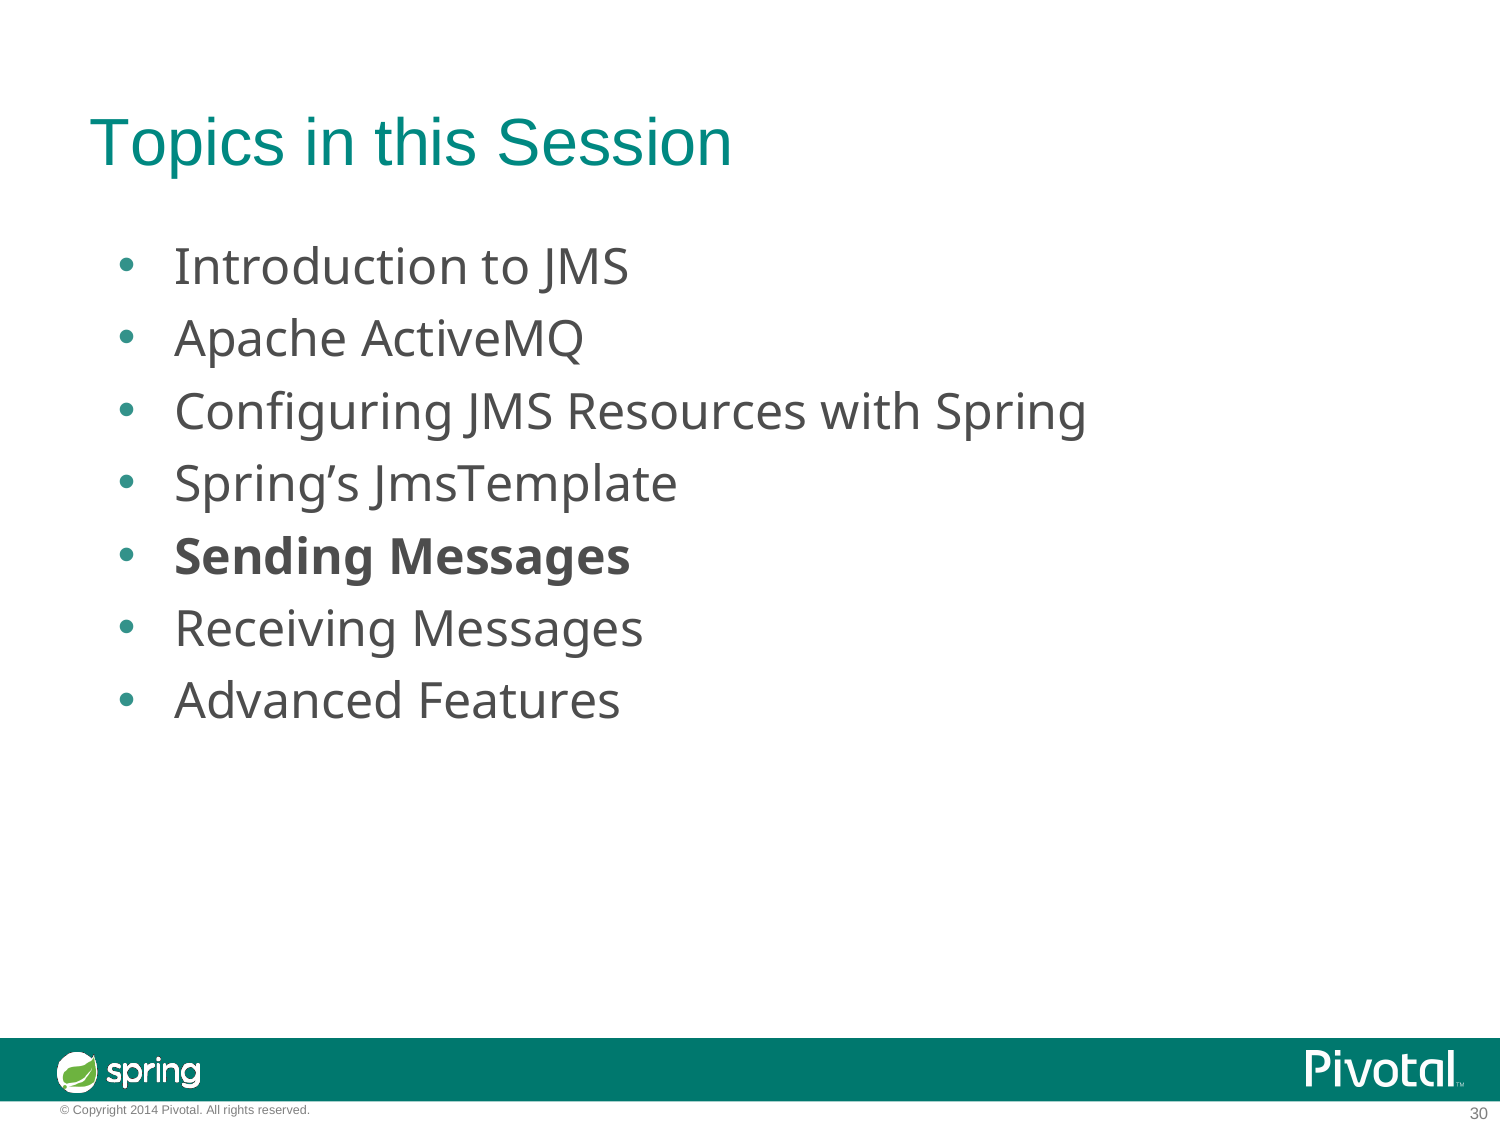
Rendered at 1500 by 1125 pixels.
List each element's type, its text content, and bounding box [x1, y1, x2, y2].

picture [1306, 1050, 1464, 1087]
list Introduction to JMS Apache ActiveMQ Configuring JMS Resources with Spring Spring’s JmsTemplate Sending Messages Receiving Messages Advanced Features [102, 226, 1394, 890]
title Topics in this Session [75, 44, 1426, 233]
picture [32, 1041, 210, 1103]
